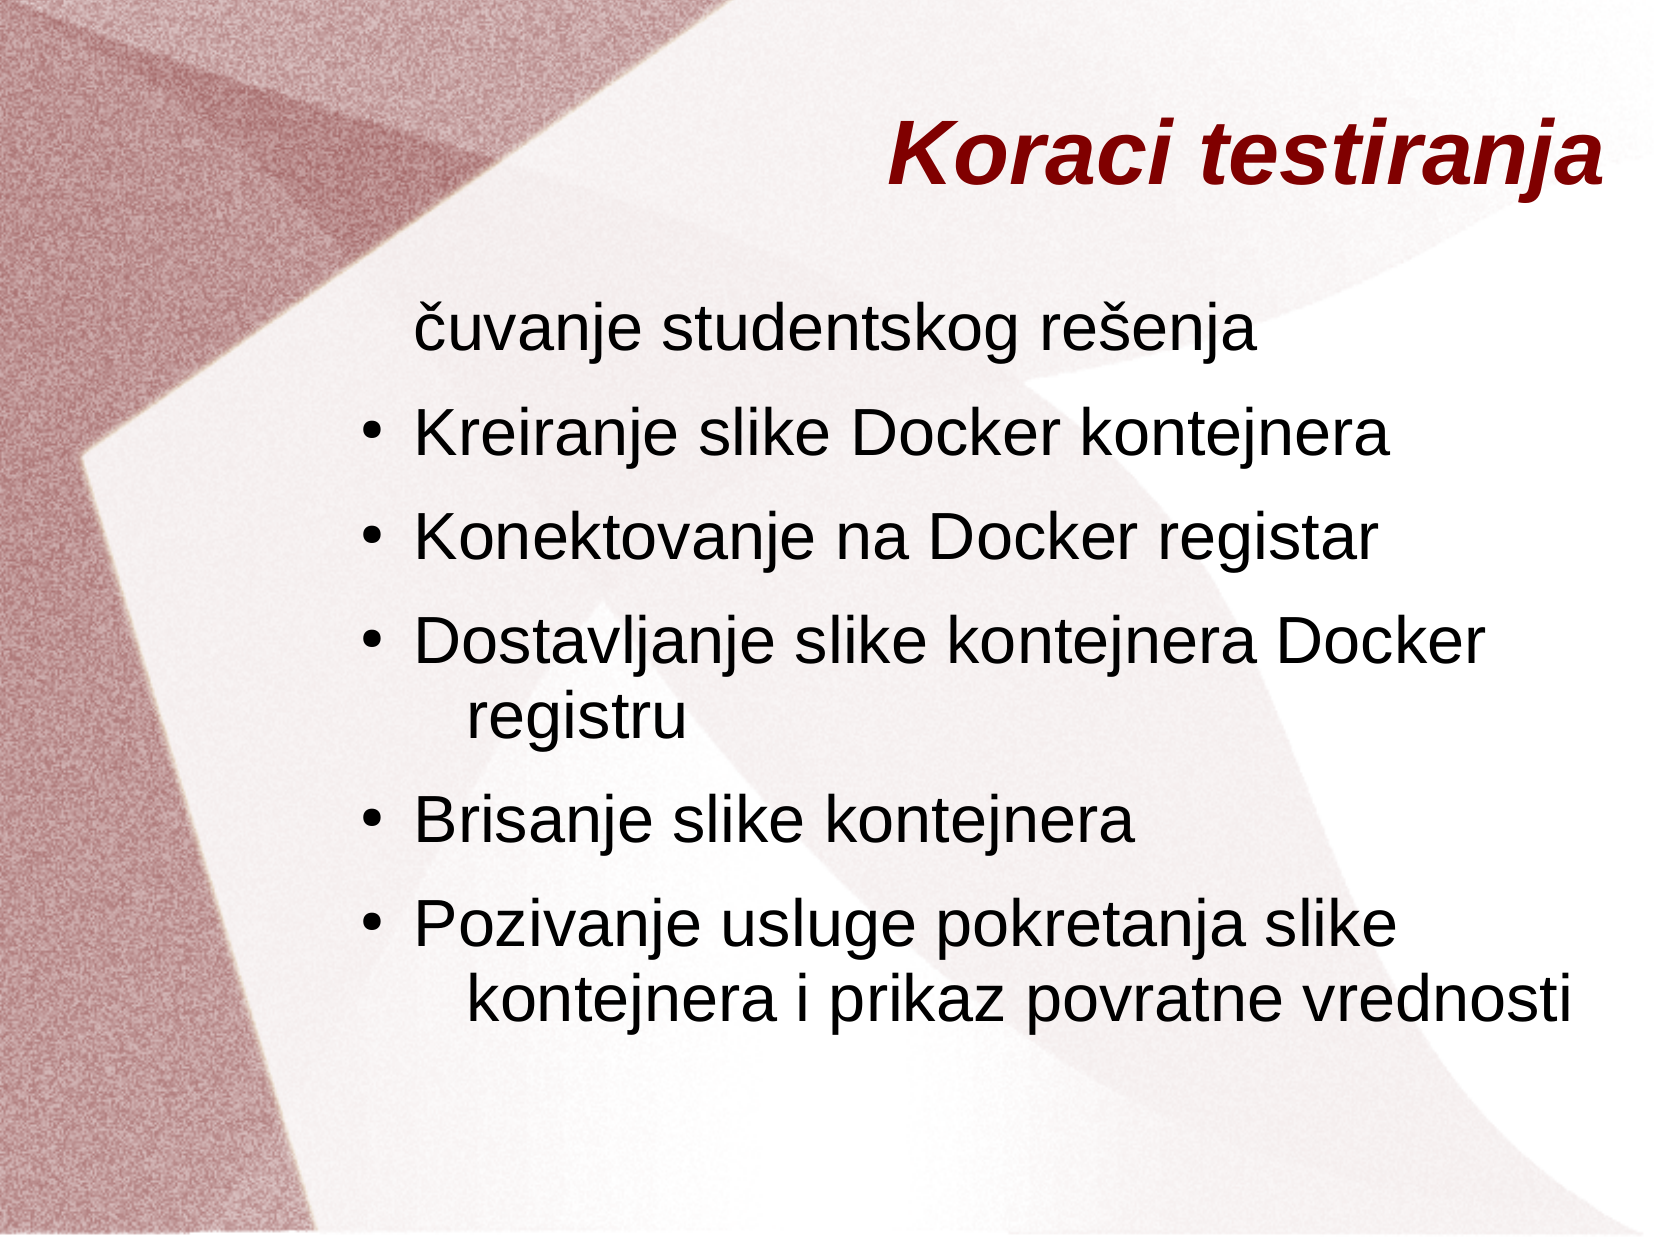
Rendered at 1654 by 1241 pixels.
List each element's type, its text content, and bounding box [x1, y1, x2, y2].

list čuvanje studentskog rešenja Kreiranje slike Docker kontejnera Konektovanje na Docker registar Dostavljanje slike kontejnera Docker registru Brisanje slike kontejnera Pozivanje usluge pokretanja slike kontejnera i prikaz povratne vrednosti [324, 290, 1601, 1037]
title Koraci testiranja [596, 56, 1607, 250]
picture [0, 0, 1654, 1241]
